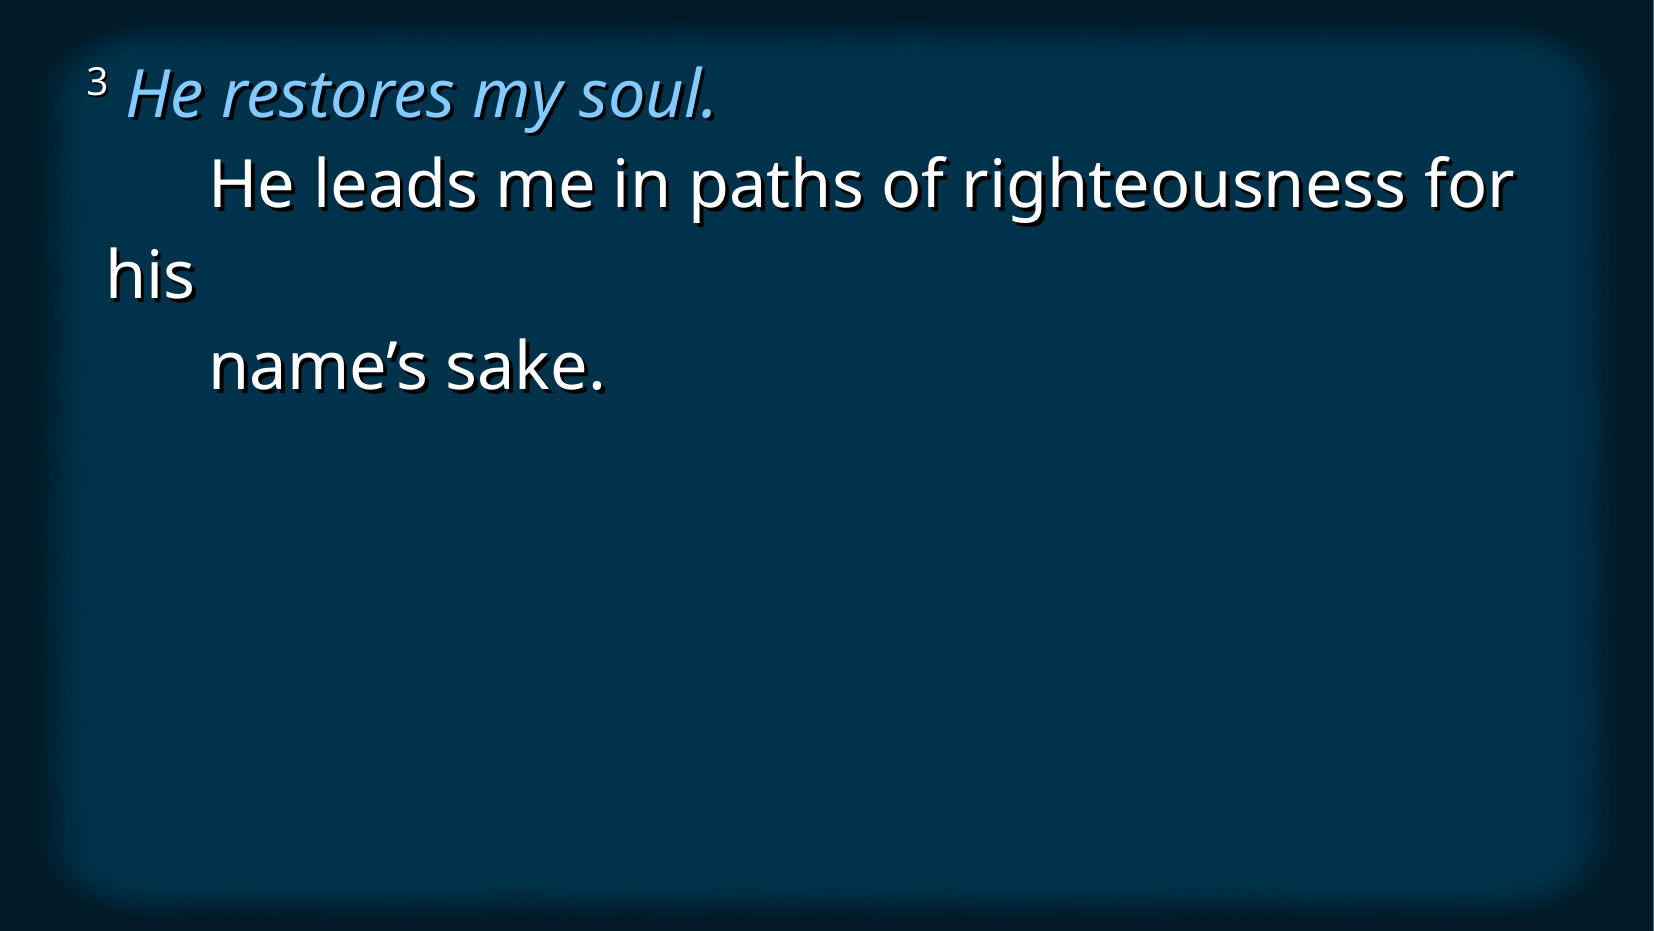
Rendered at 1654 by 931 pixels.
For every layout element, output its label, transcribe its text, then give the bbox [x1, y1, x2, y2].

text_box 3 He restores my soul. He leads me in paths of righteousness for his name’s sake. [71, 38, 1572, 320]
picture [0, 0, 1654, 931]
